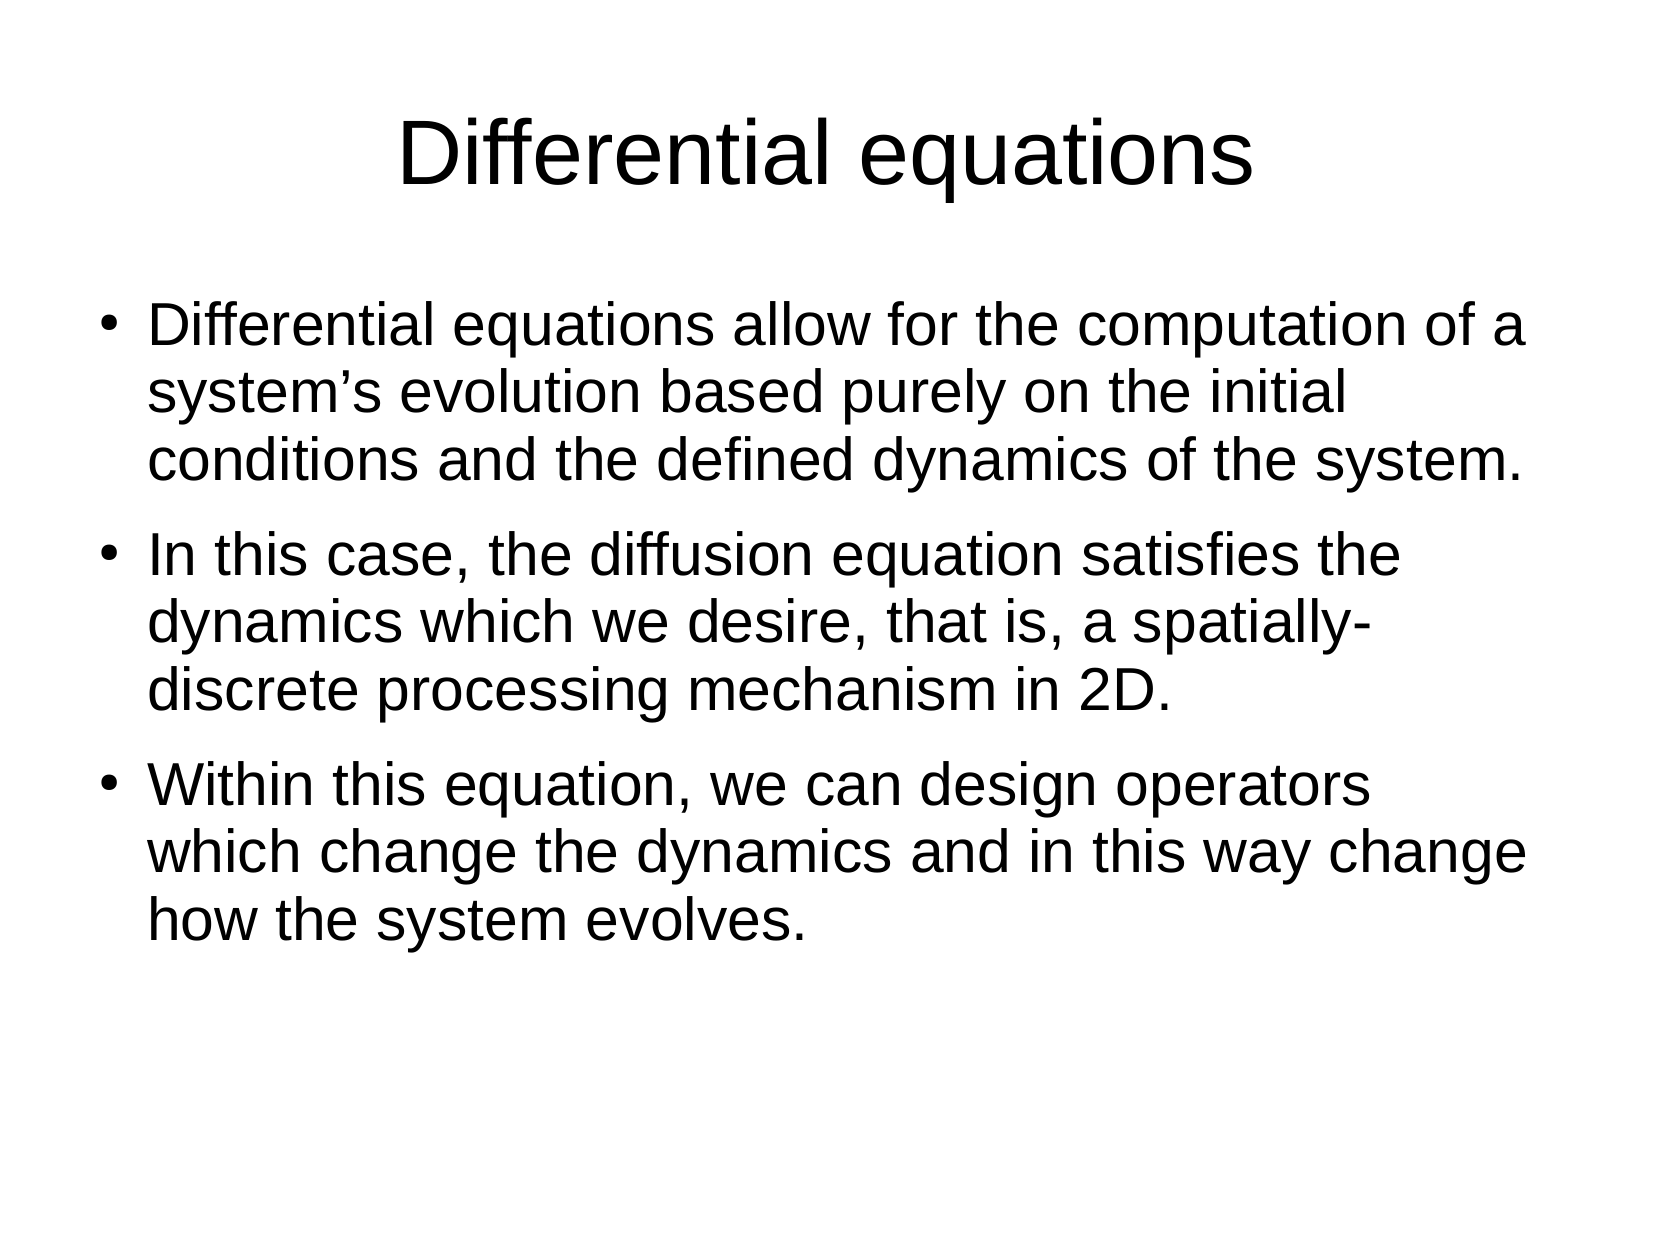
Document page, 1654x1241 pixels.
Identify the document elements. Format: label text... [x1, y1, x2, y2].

title Differential equations [82, 49, 1571, 257]
list Differential equations allow for the computation of a system’s evolution based purely on the initial conditions and the defined dynamics of the system. In this case, the diffusion equation satisfies the dynamics which we desire, that is, a spatially-discrete processing mechanism in 2D. Within this equation, we can design operators which change the dynamics and in this way change how the system evolves. [82, 290, 1538, 1010]
